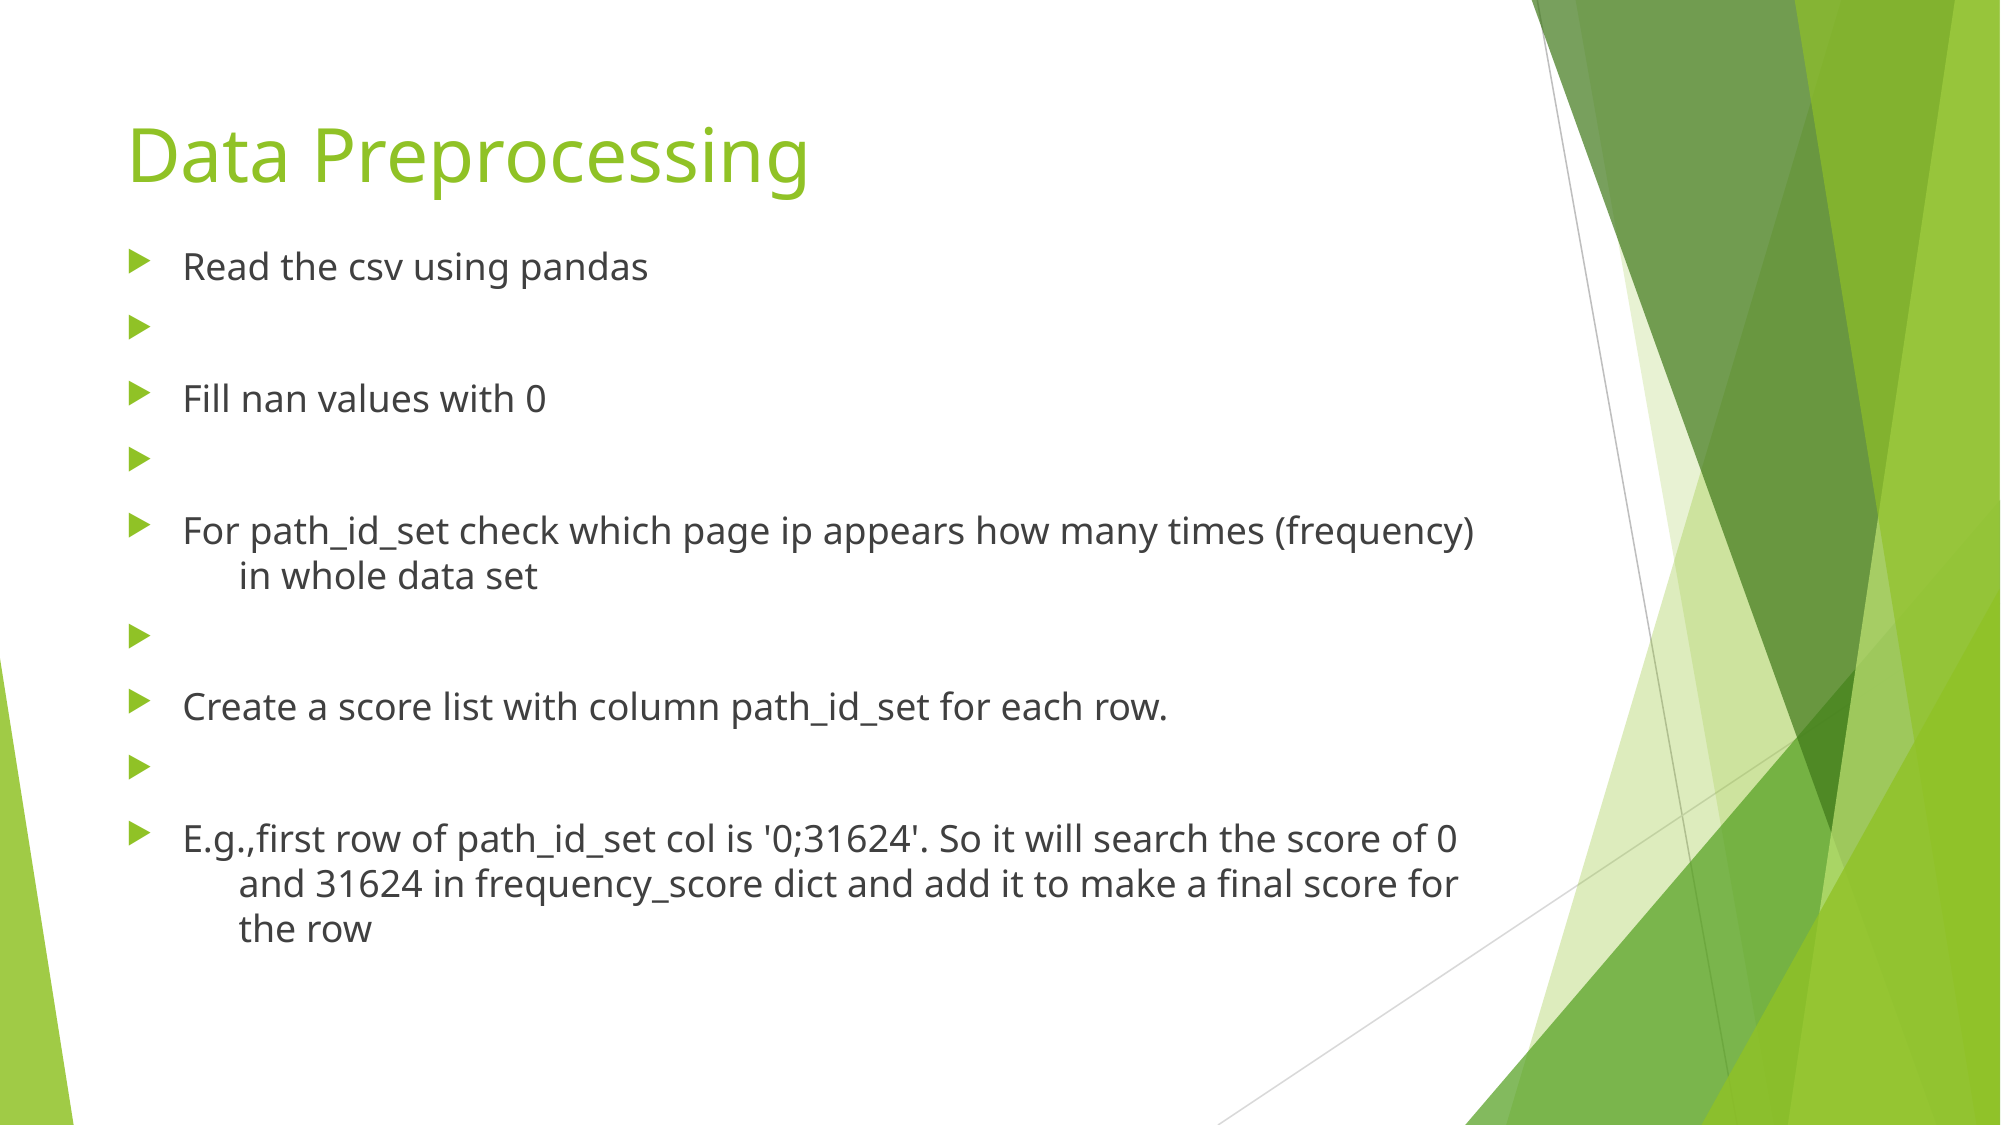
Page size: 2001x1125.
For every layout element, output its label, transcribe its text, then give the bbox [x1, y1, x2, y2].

list Read the csv using pandas Fill nan values with 0 For path_id_set check which page ip appears how many times (frequency) in whole data set Create a score list with column path_id_set for each row. E.g.,first row of path_id_set col is '0;31624'. So it will search the score of 0 and 31624 in frequency_score dict and add it to make a final score for the row [111, 235, 1522, 992]
title Data Preprocessing [111, 99, 1522, 235]
